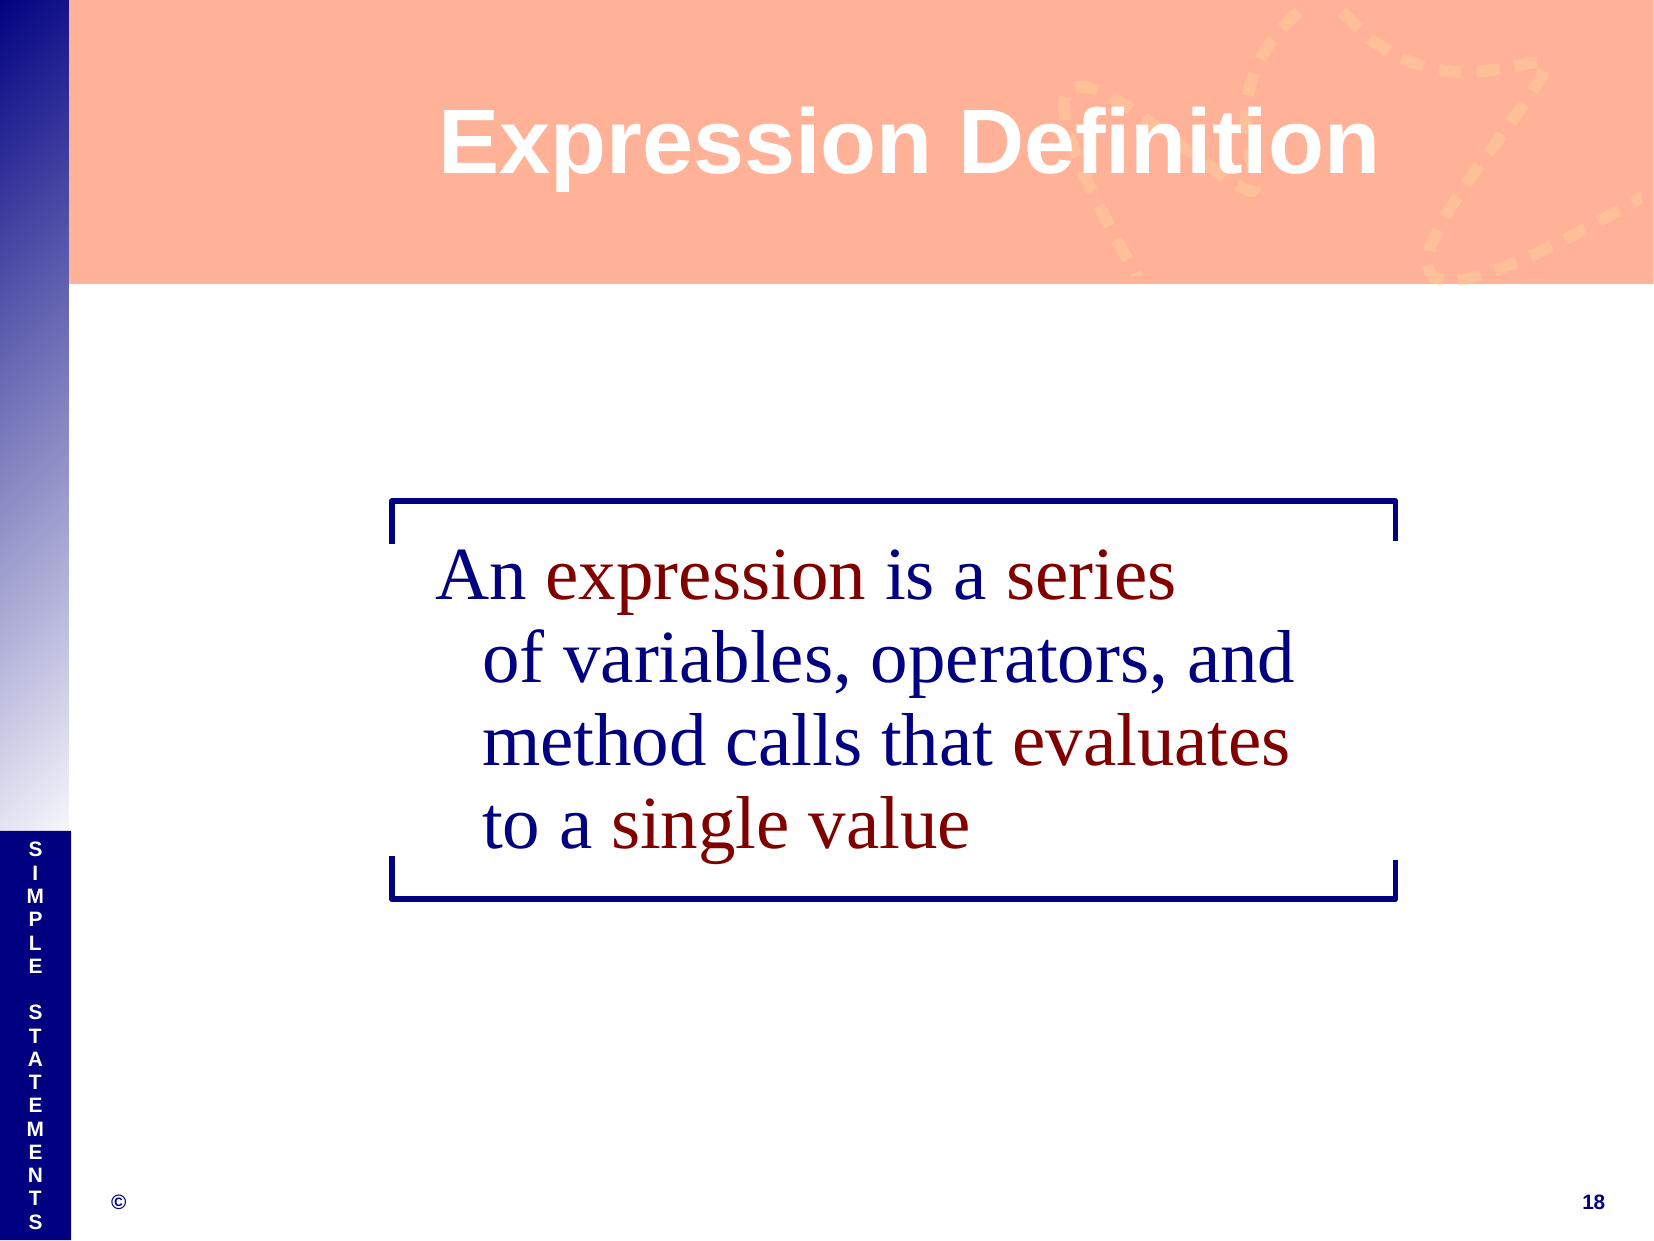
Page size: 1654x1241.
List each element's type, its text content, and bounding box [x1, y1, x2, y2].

text_box S I M P L E S T A T E M E N T S [0, 830, 71, 1241]
text_box An expression is a series of variables, operators, and method calls that evaluates to a single value [410, 472, 1378, 925]
title Expression Definition [204, 37, 1617, 246]
